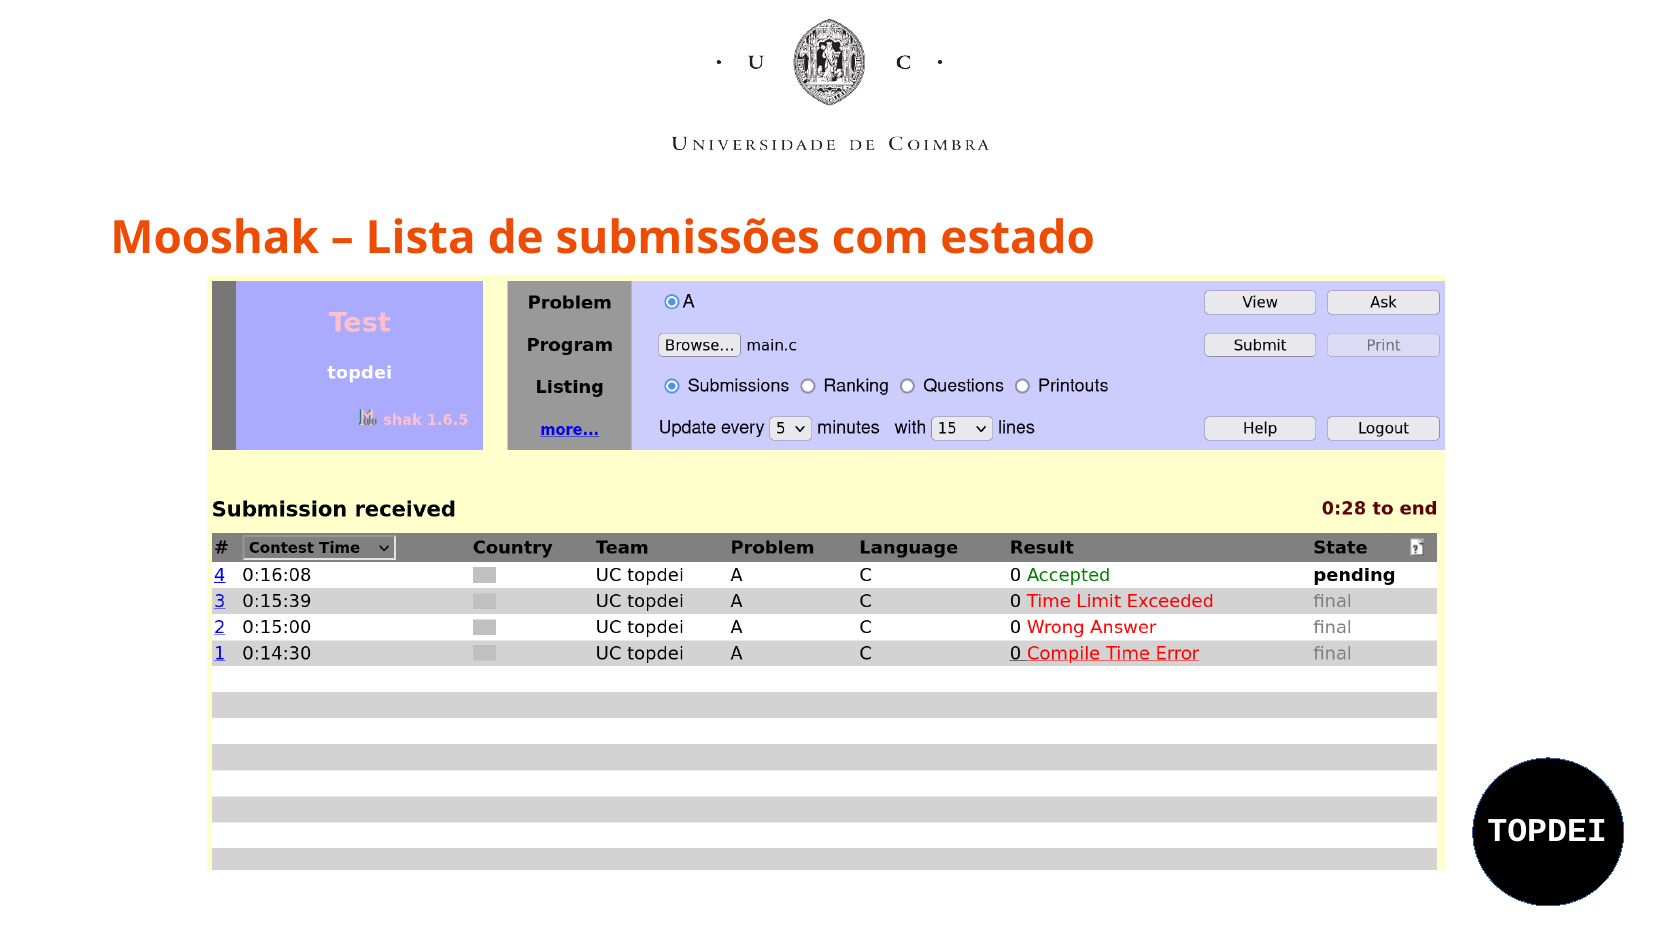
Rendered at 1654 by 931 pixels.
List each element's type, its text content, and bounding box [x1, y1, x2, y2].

picture [207, 826, 1446, 870]
text_box [1484, 871, 1613, 906]
picture [641, 0, 1013, 196]
text_box [1559, 758, 1620, 806]
text_box TOPDEI [1472, 806, 1628, 871]
text_box Mooshak – Lista de submissões com estado [95, 196, 1559, 826]
